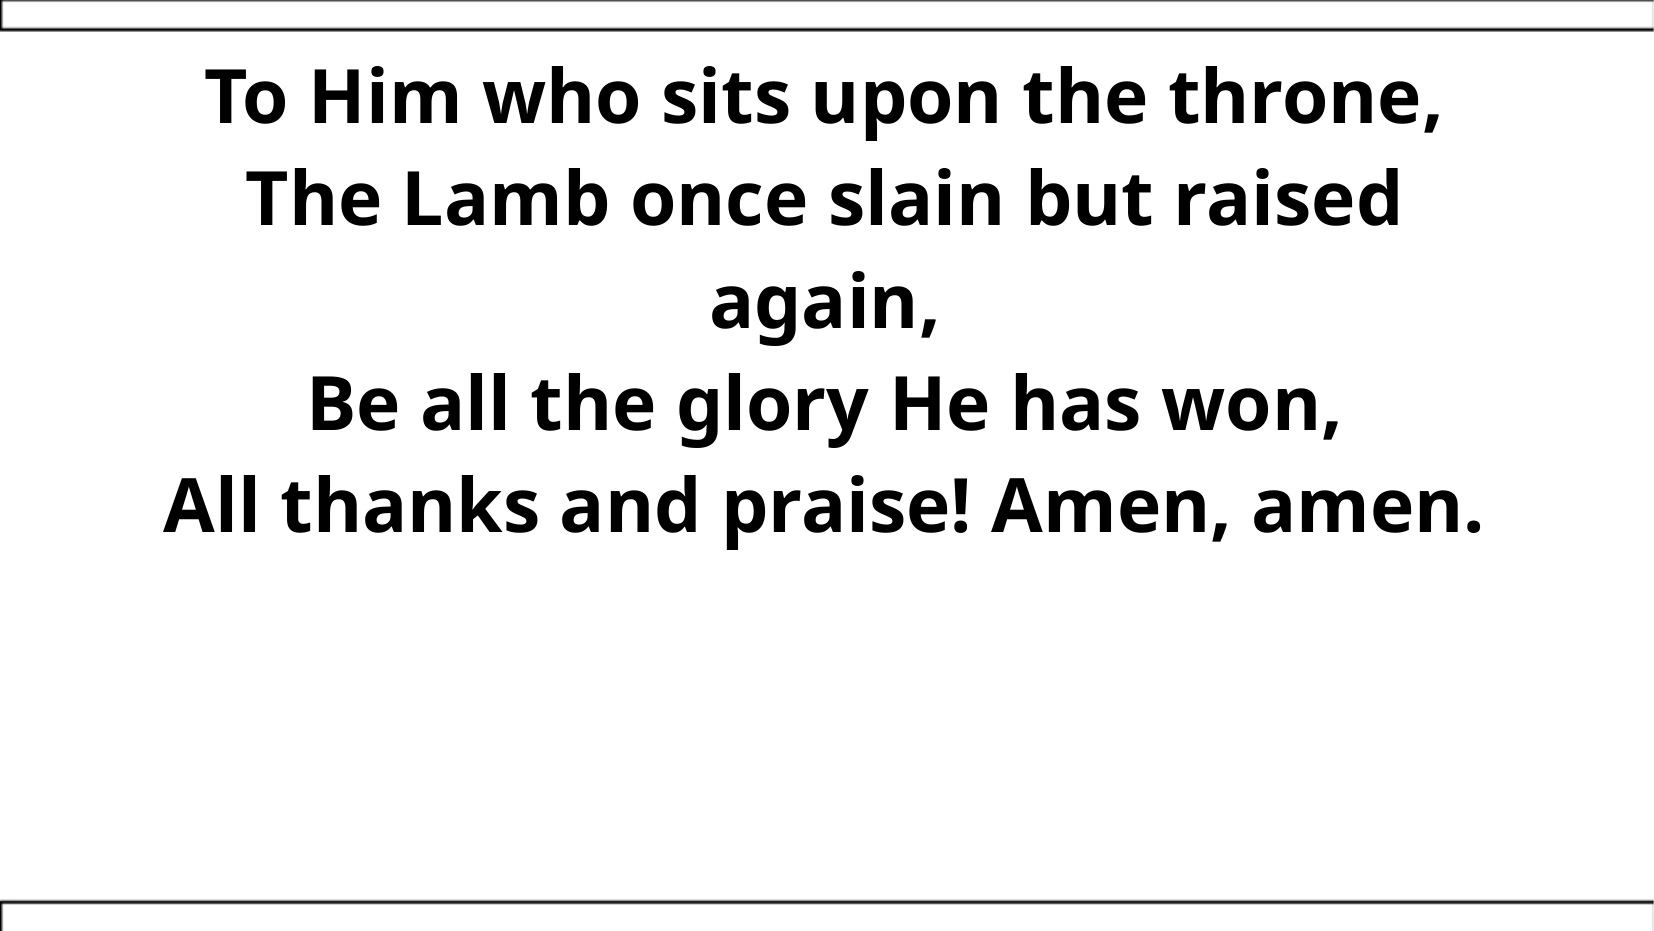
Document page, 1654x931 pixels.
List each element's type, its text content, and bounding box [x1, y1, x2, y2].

text_box To Him who sits upon the throne, The Lamb once slain but raised again, Be all the glory He has won, All thanks and praise! Amen, amen. [135, 35, 1516, 451]
picture [0, 0, 1654, 931]
